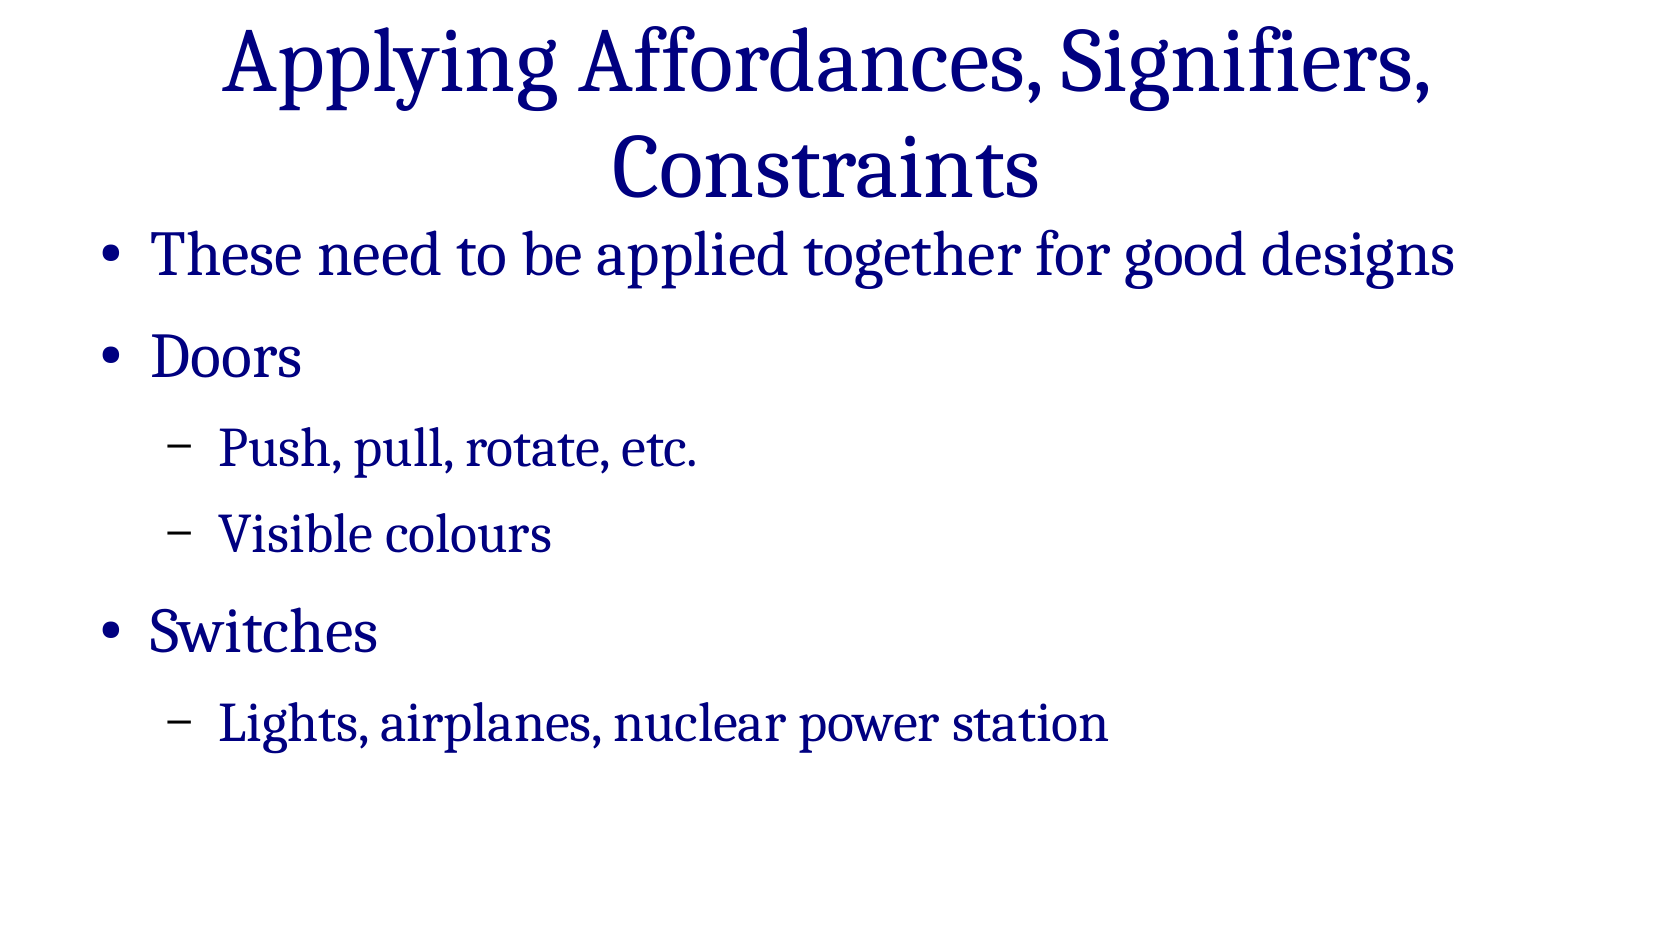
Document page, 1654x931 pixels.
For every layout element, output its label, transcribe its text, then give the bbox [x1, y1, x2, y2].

title Applying Affordances, Signifiers, Constraints [82, 6, 1571, 217]
list These need to be applied together for good designs Doors Push, pull, rotate, etc. Visible colours Switches Lights, airplanes, nuclear power station [82, 217, 1571, 758]
